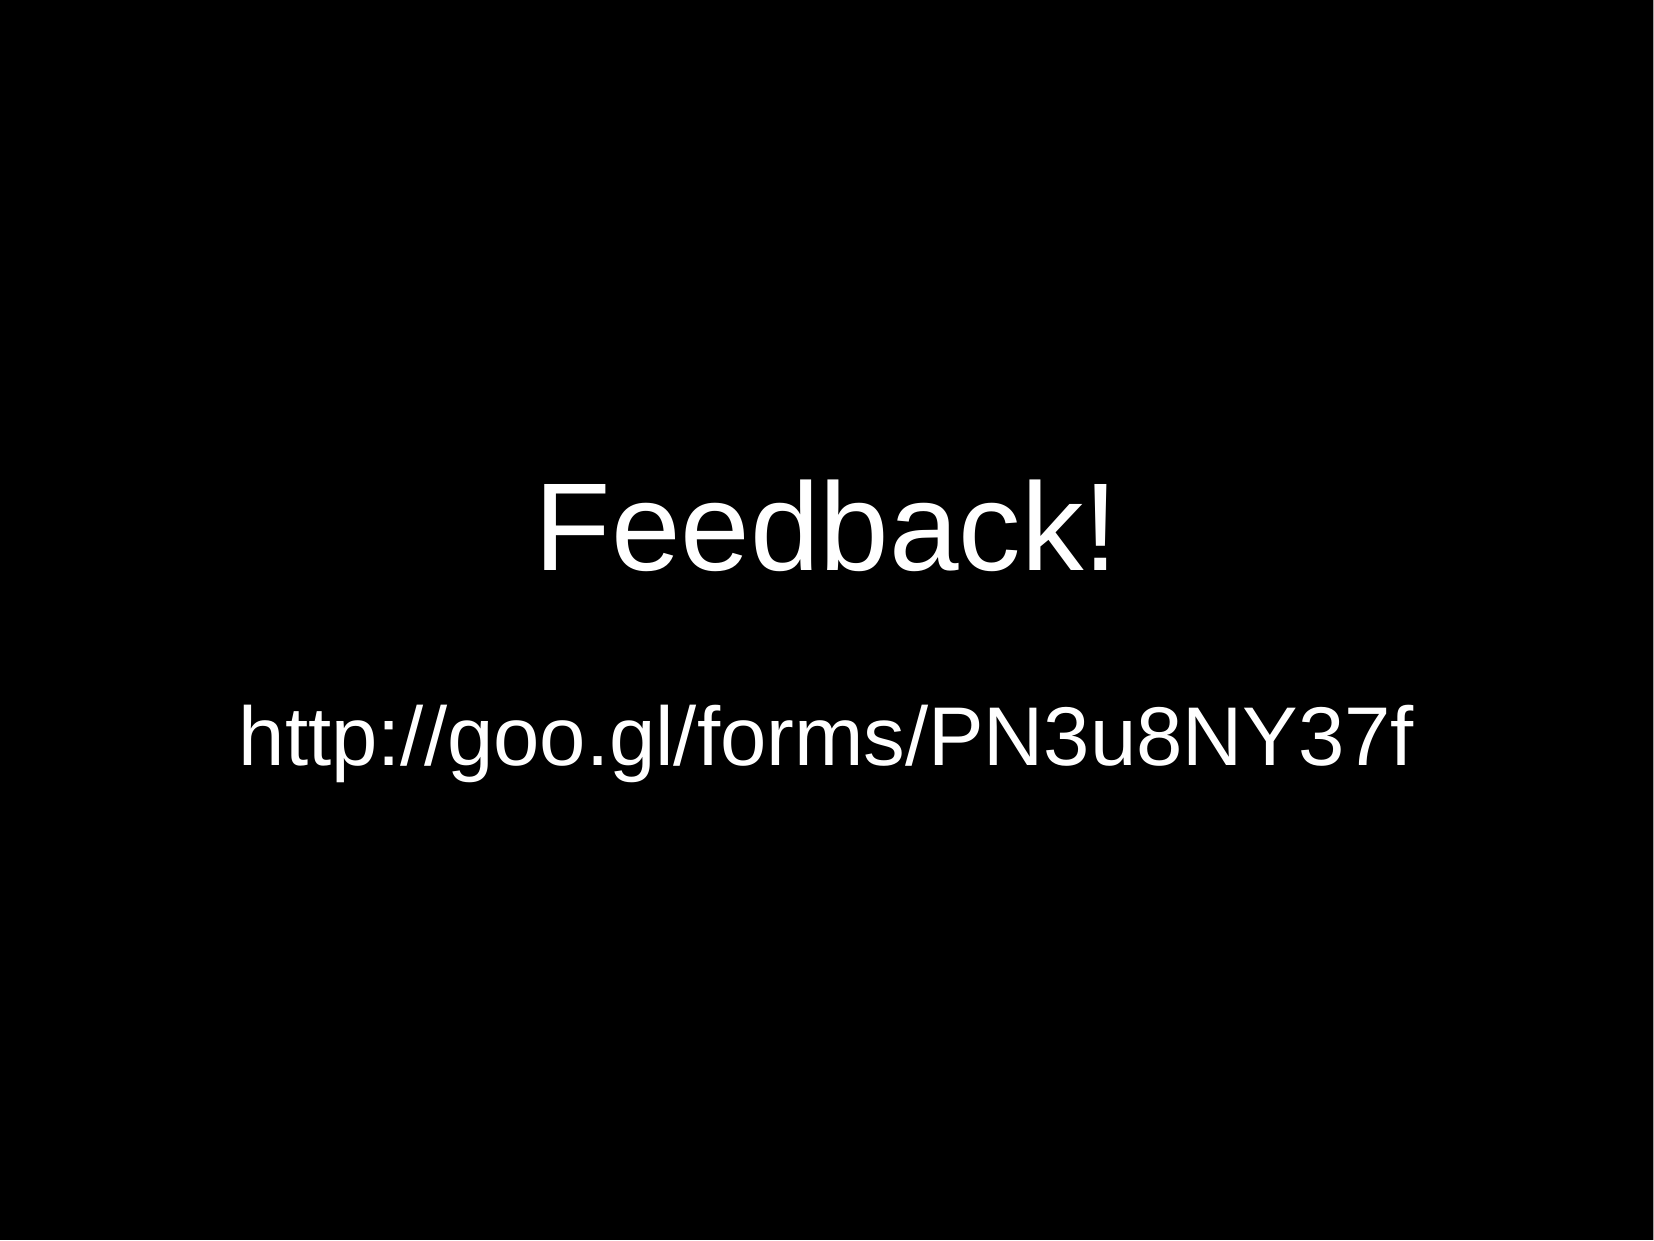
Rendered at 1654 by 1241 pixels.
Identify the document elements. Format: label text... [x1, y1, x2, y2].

subtitle Feedback! http://goo.gl/forms/PN3u8NY37f [0, 0, 1654, 1241]
